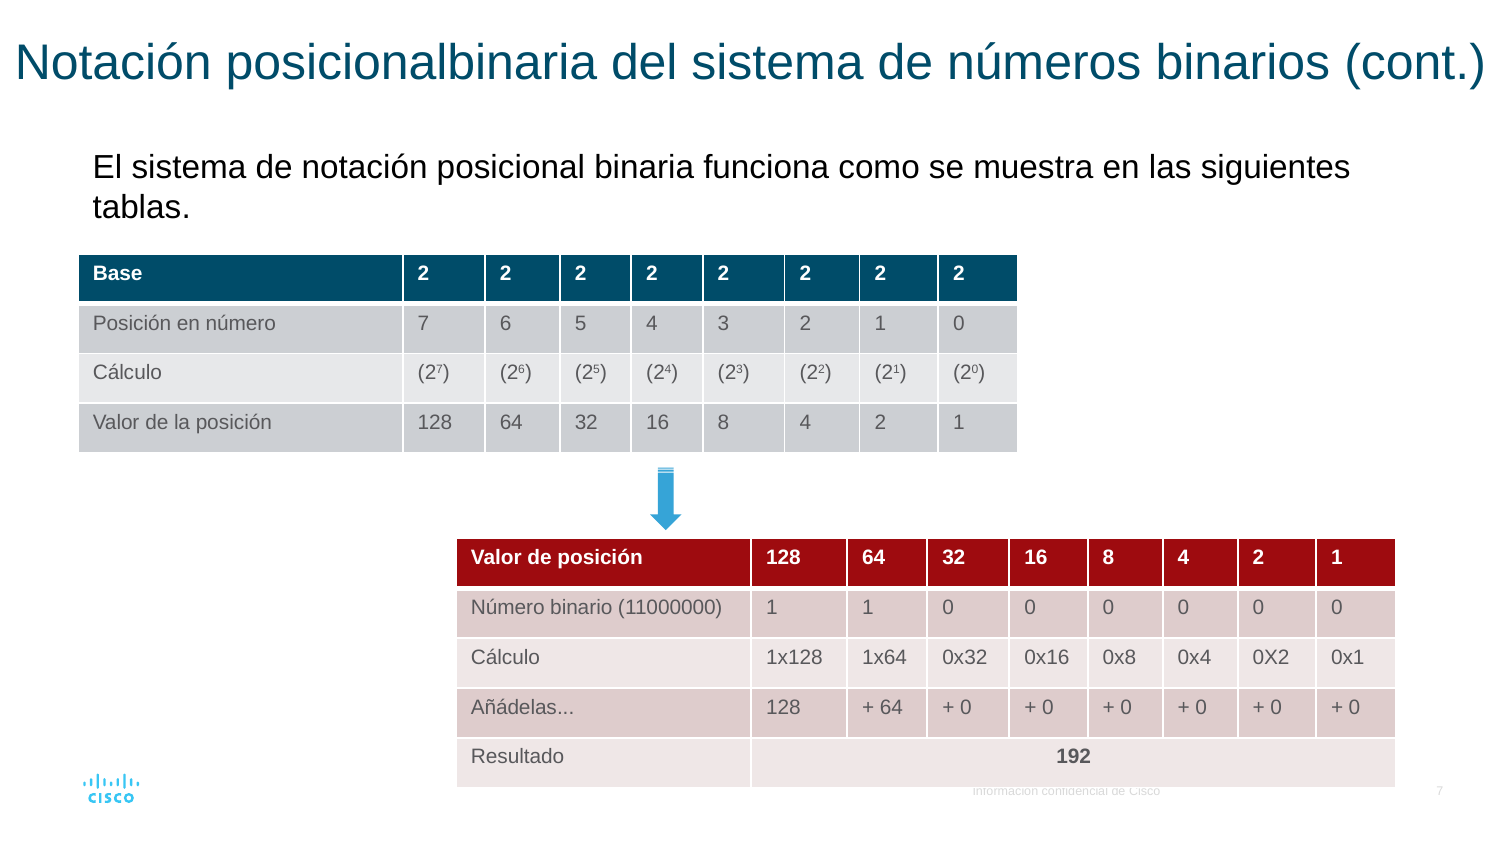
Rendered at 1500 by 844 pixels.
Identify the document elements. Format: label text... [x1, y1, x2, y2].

table_cell 1x128 [752, 639, 846, 687]
table_cell 0x8 [1089, 639, 1162, 687]
table_cell (20) [939, 354, 1017, 402]
table_cell 1 [752, 591, 846, 637]
table_cell 8 [704, 404, 784, 452]
table_header 128 [752, 539, 846, 586]
table_cell 1 [939, 404, 1017, 452]
table_cell Cálculo [457, 639, 750, 687]
table_cell 2 [860, 404, 937, 452]
table_header 2 [1239, 539, 1315, 586]
table_cell 64 [486, 404, 559, 452]
table_cell 0x1 [1317, 639, 1395, 687]
table_cell 128 [752, 689, 846, 737]
table_cell (21) [860, 354, 937, 402]
table_cell 0 [1164, 591, 1237, 637]
table_cell 128 [404, 404, 484, 452]
table_cell (24) [632, 354, 702, 402]
table_cell 1 [860, 306, 937, 353]
table_cell 16 [632, 404, 702, 452]
table_header 2 [704, 255, 784, 301]
table_cell (23) [704, 354, 784, 402]
table_header Base [79, 255, 402, 301]
table_cell 6 [486, 306, 559, 353]
table_cell Número binario (11000000) [457, 591, 750, 637]
table_header 8 [1089, 539, 1162, 586]
table_cell 32 [561, 404, 630, 452]
table_header 4 [1164, 539, 1237, 586]
table_cell Posición en número [79, 306, 402, 353]
table_cell + 0 [1010, 689, 1087, 737]
text_box [650, 467, 682, 531]
table_cell + 0 [1239, 689, 1315, 737]
table_header 16 [1010, 539, 1087, 586]
table_cell 0X2 [1239, 639, 1315, 687]
table_cell 7 [404, 306, 484, 353]
table_cell 5 [561, 306, 630, 353]
table_cell 0x32 [928, 639, 1008, 687]
table_cell 3 [704, 306, 784, 353]
table_cell 0 [1317, 591, 1395, 637]
table_cell 0 [939, 306, 1017, 353]
table_cell (26) [486, 354, 559, 402]
table_header 2 [486, 255, 559, 301]
title Notación posicionalbinaria del sistema de números binarios (cont.) [0, 5, 1500, 126]
table_header Valor de posición [457, 539, 750, 586]
table_header 2 [785, 255, 859, 301]
table_cell 0 [1239, 591, 1315, 637]
table_cell 1x64 [848, 639, 926, 687]
table_cell 0x4 [1164, 639, 1237, 687]
table_cell Resultado [457, 739, 750, 787]
table_cell + 64 [848, 689, 926, 737]
table_header 2 [860, 255, 937, 301]
table_cell (27) [404, 354, 484, 402]
table_cell + 0 [1317, 689, 1395, 737]
table_cell 2 [785, 306, 859, 353]
table_header 2 [632, 255, 702, 301]
table_header 2 [404, 255, 484, 301]
list El sistema de notación posicional binaria funciona como se muestra en las siguientes tablas. [77, 137, 1437, 193]
table_cell 0x16 [1010, 639, 1087, 687]
table_cell 1 [848, 591, 926, 637]
table_cell 0 [928, 591, 1008, 637]
table_header 64 [848, 539, 926, 586]
table_cell 4 [632, 306, 702, 353]
table_cell Valor de la posición [79, 404, 402, 452]
table_cell 4 [785, 404, 859, 452]
table_header 32 [928, 539, 1008, 586]
table_cell 192 [752, 739, 1395, 787]
table_cell 0 [1089, 591, 1162, 637]
table_cell Añádelas... [457, 689, 750, 737]
table_cell 0 [1010, 591, 1087, 637]
table_header 1 [1317, 539, 1395, 586]
table_cell Cálculo [79, 354, 402, 402]
table_cell + 0 [928, 689, 1008, 737]
table_cell + 0 [1089, 689, 1162, 737]
table_header 2 [939, 255, 1017, 301]
table_cell (22) [785, 354, 859, 402]
table_cell (25) [561, 354, 630, 402]
table_header 2 [561, 255, 630, 301]
table_cell + 0 [1164, 689, 1237, 737]
